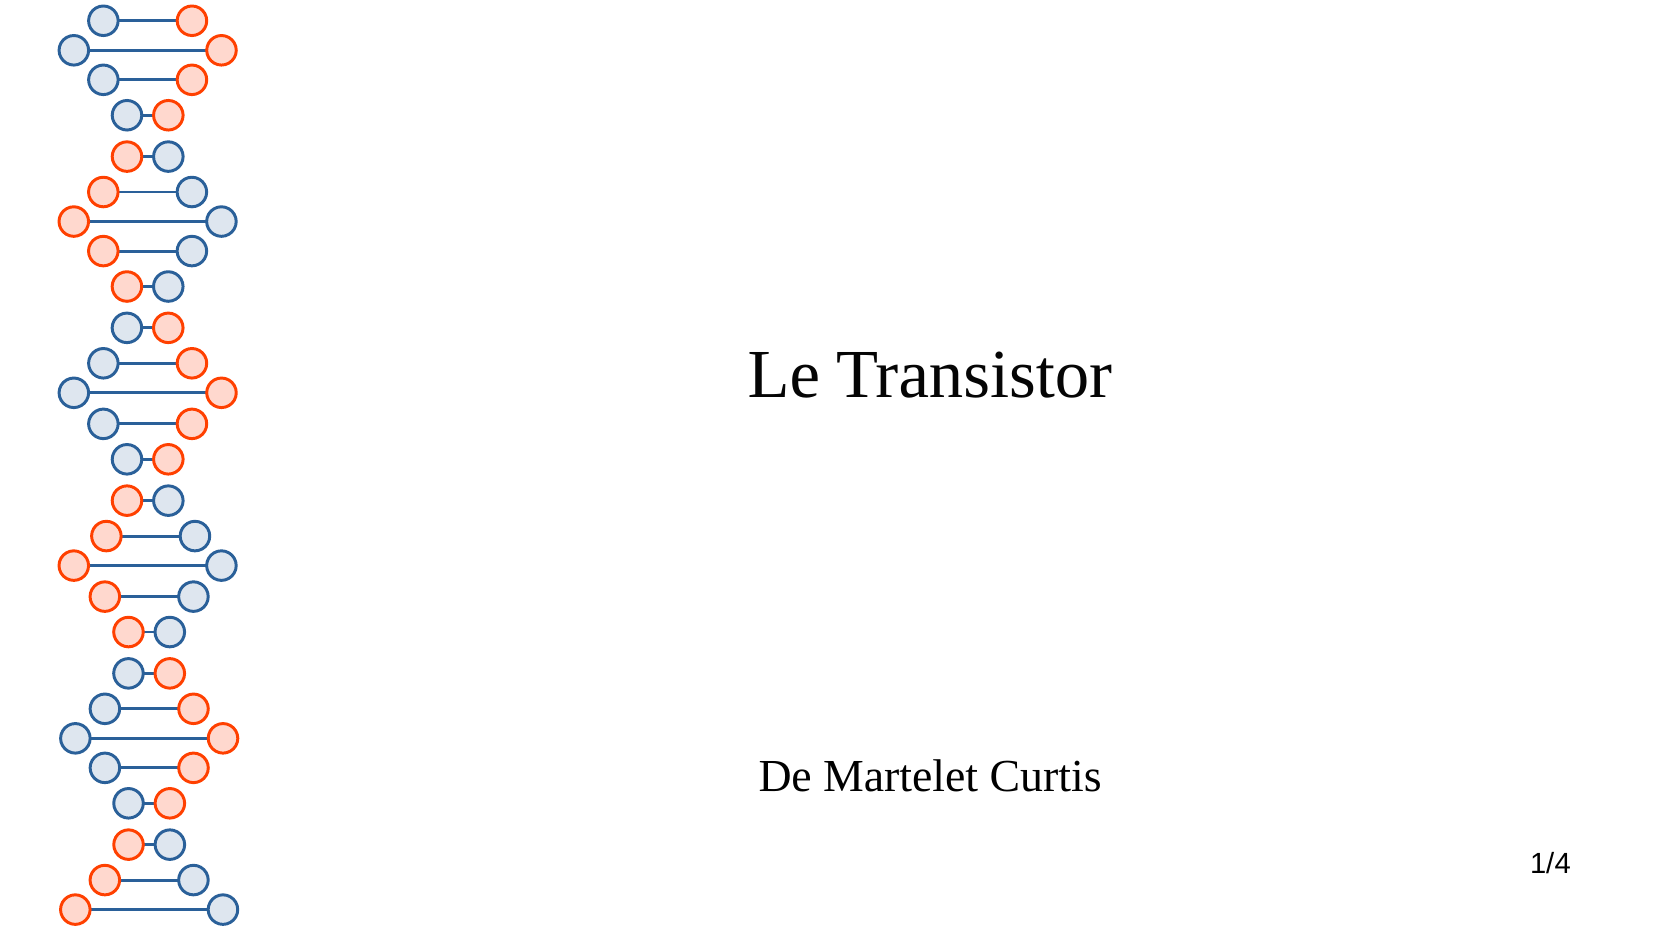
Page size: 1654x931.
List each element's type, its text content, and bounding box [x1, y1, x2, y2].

subtitle De Martelet Curtis [265, 712, 1595, 839]
title Le Transistor [265, 35, 1595, 712]
